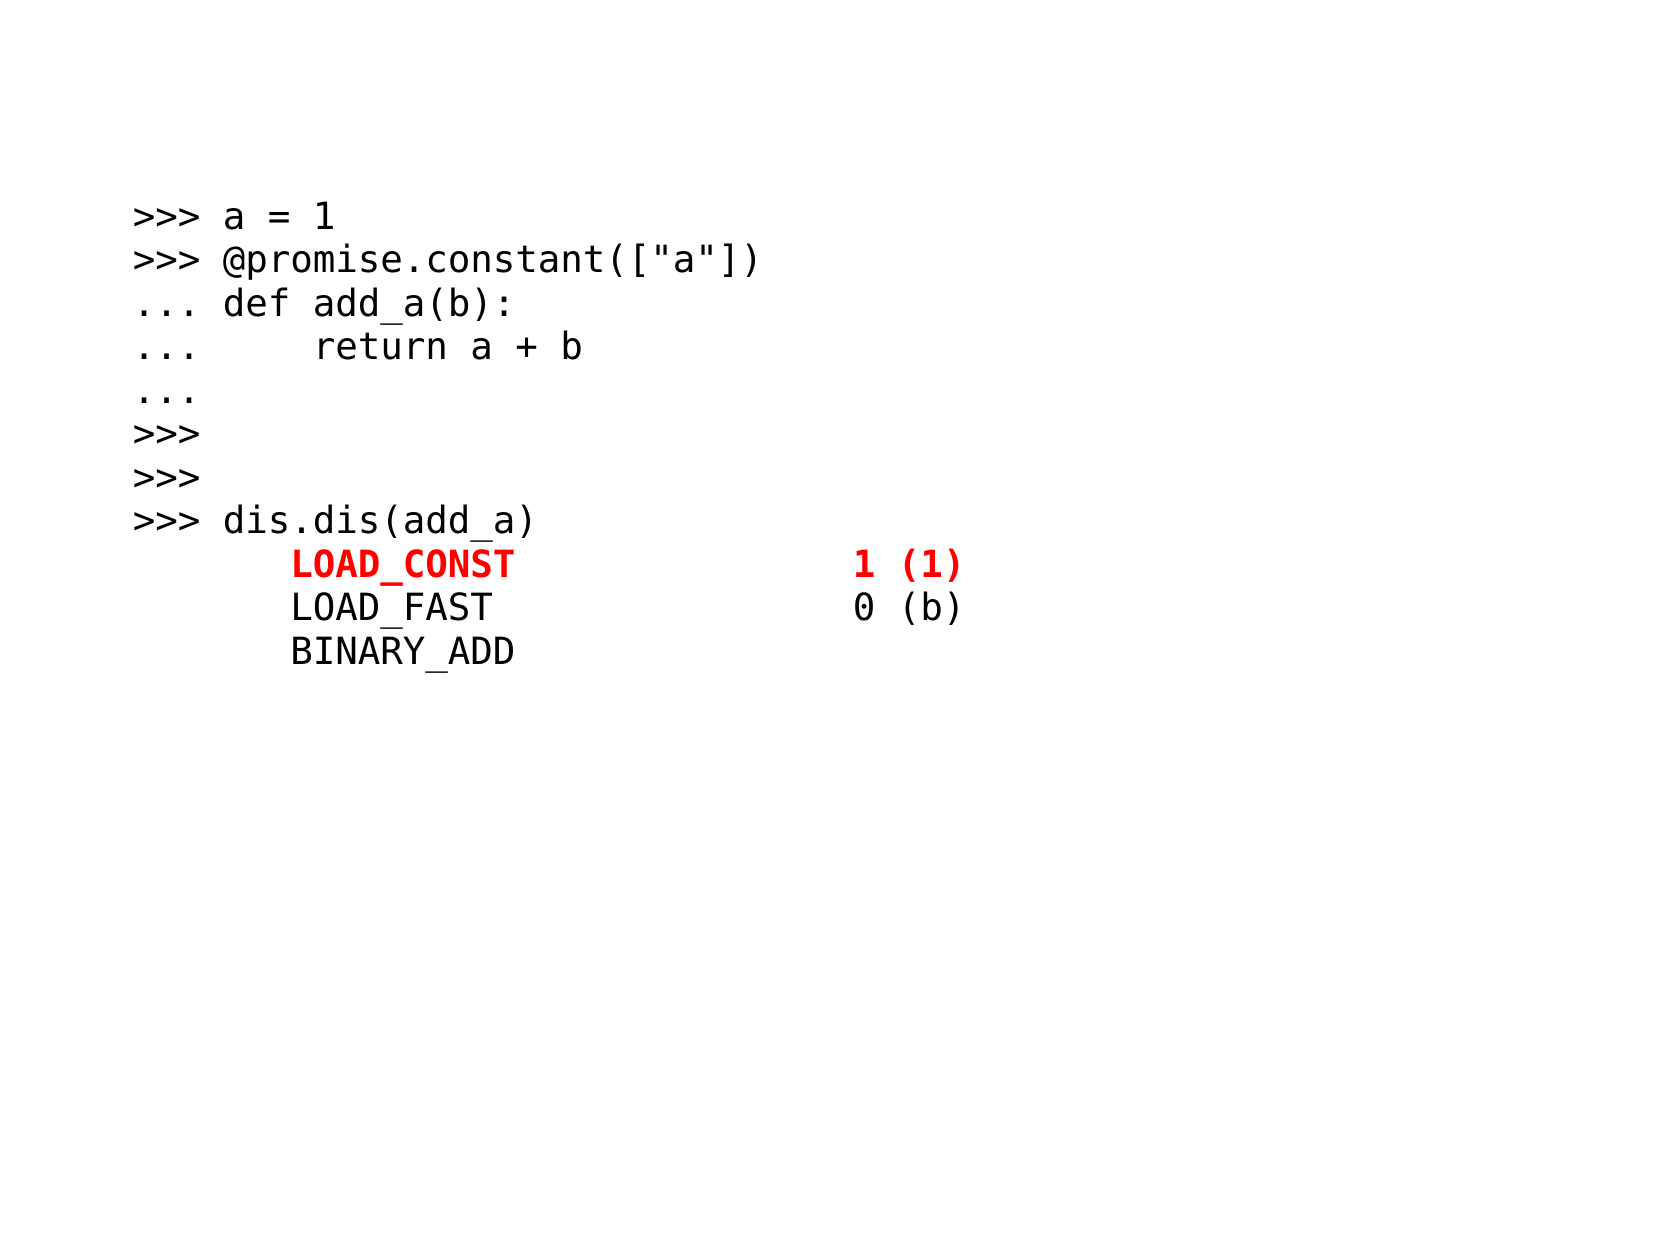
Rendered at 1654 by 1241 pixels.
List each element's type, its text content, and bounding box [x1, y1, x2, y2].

text_box >>> a = 1 >>> @promise.constant(["a"]) ... def add_a(b): ... return a + b ... >>> >>> >>> dis.dis(add_a) LOAD_CONST 1 (1) LOAD_FAST 0 (b) BINARY_ADD [118, 187, 1625, 899]
